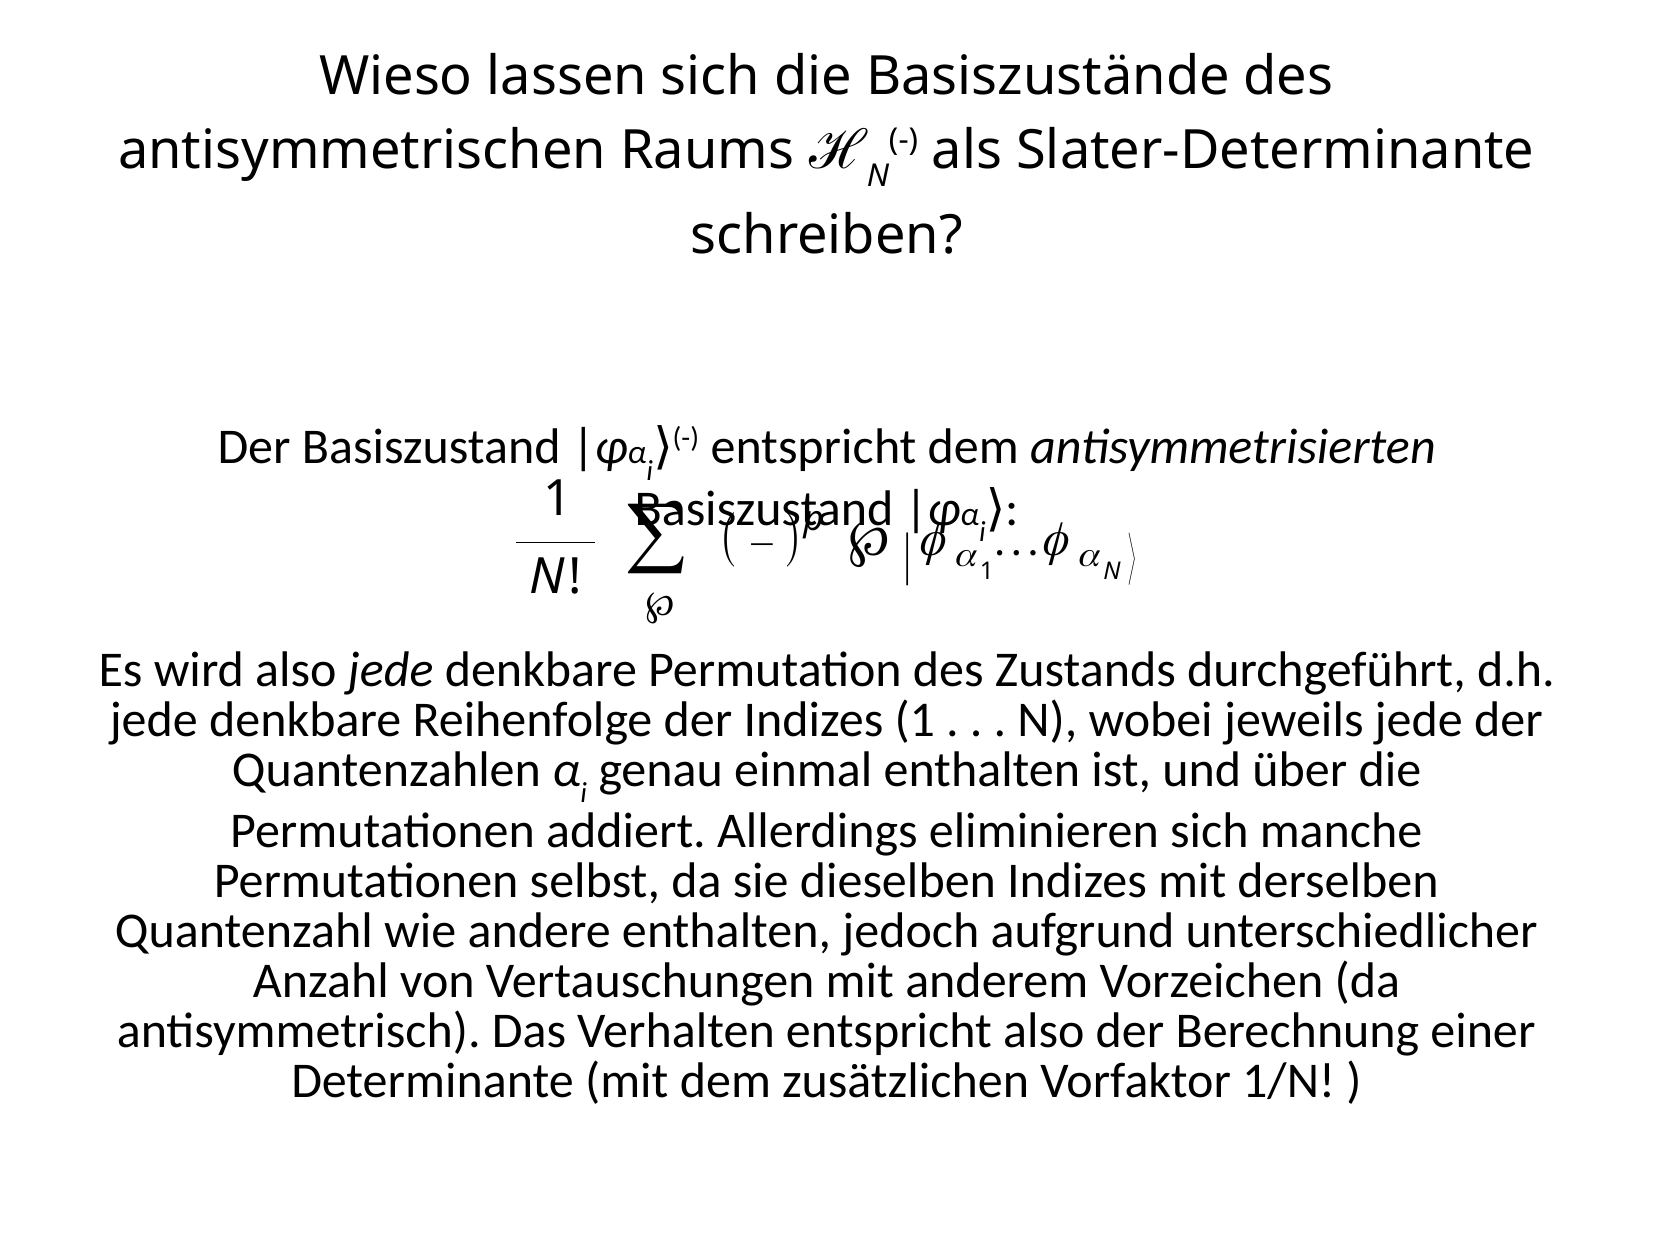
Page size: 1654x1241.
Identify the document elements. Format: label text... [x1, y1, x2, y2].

chart [507, 468, 1146, 625]
subtitle Der Basiszustand |φαi⟩(-) entspricht dem antisymmetrisierten Basiszustand |φαi⟩: Es wird also jede denkbare Permutation des Zustands durchgeführt, d.h. jede denkbare Reihenfolge der Indizes (1 . . . N), wobei jeweils jede der Quantenzahlen αi genau einmal enthalten ist, und über die Permutationen addiert. Allerdings eliminieren sich manche Permutationen selbst, da sie dieselben Indizes mit derselben Quantenzahl wie andere enthalten, jedoch aufgrund unterschiedlicher Anzahl von Vertauschungen mit anderem Vorzeichen (da antisymmetrisch). Das Verhalten entspricht also der Berechnung einer Determinante (mit dem zusätzlichen Vorfaktor 1/N! ) [82, 355, 1571, 1181]
title Wieso lassen sich die Basiszustände des antisymmetrischen Raums ℋN(-) als Slater-Determinante schreiben? [82, 49, 1571, 257]
